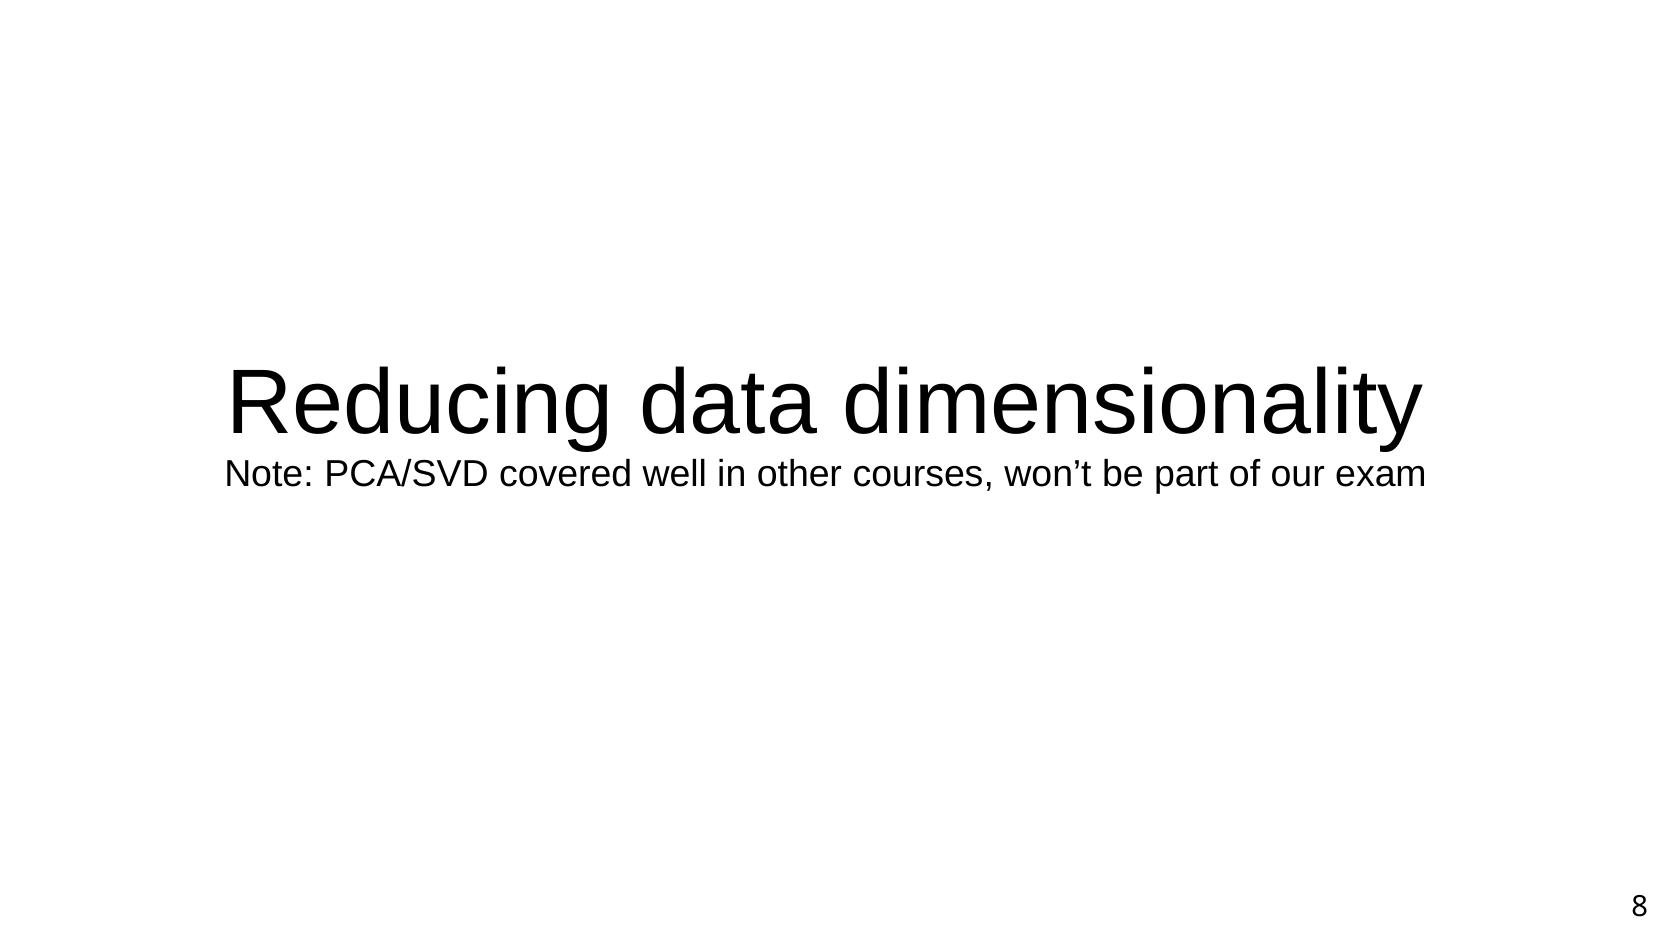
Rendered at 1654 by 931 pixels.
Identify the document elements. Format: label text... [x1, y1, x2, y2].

title Reducing data dimensionality Note: PCA/SVD covered well in other courses, won’t be part of our exam [81, 344, 1570, 501]
